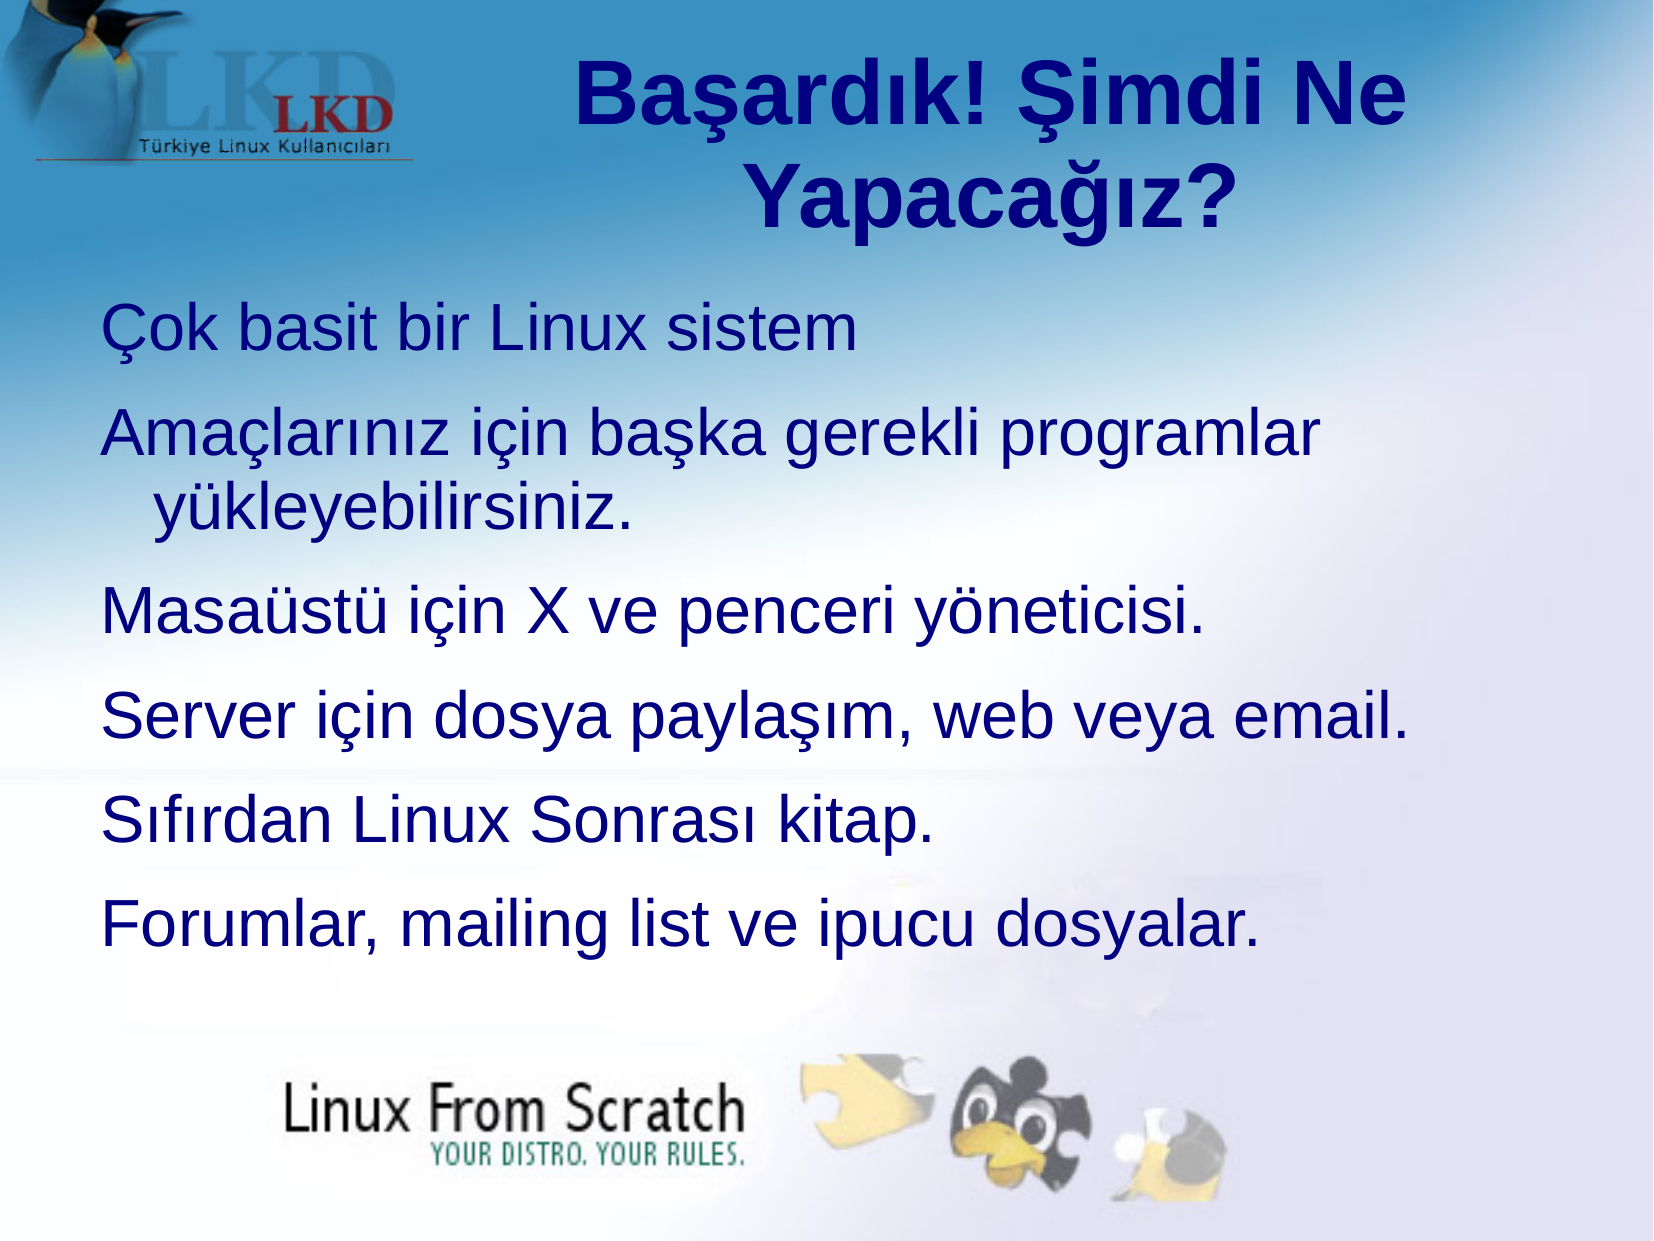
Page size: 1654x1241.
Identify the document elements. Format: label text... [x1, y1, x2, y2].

picture [0, 0, 1654, 1241]
title Başardık! Şimdi Ne Yapacağız? [412, 25, 1571, 263]
list Çok basit bir Linux sistem Amaçlarınız için başka gerekli programlar yükleyebilirsiniz. Masaüstü için X ve penceri yöneticisi. Server için dosya paylaşım, web veya email. Sıfırdan Linux Sonrası kitap. Forumlar, mailing list ve ipucu dosyalar. [82, 290, 1571, 1094]
